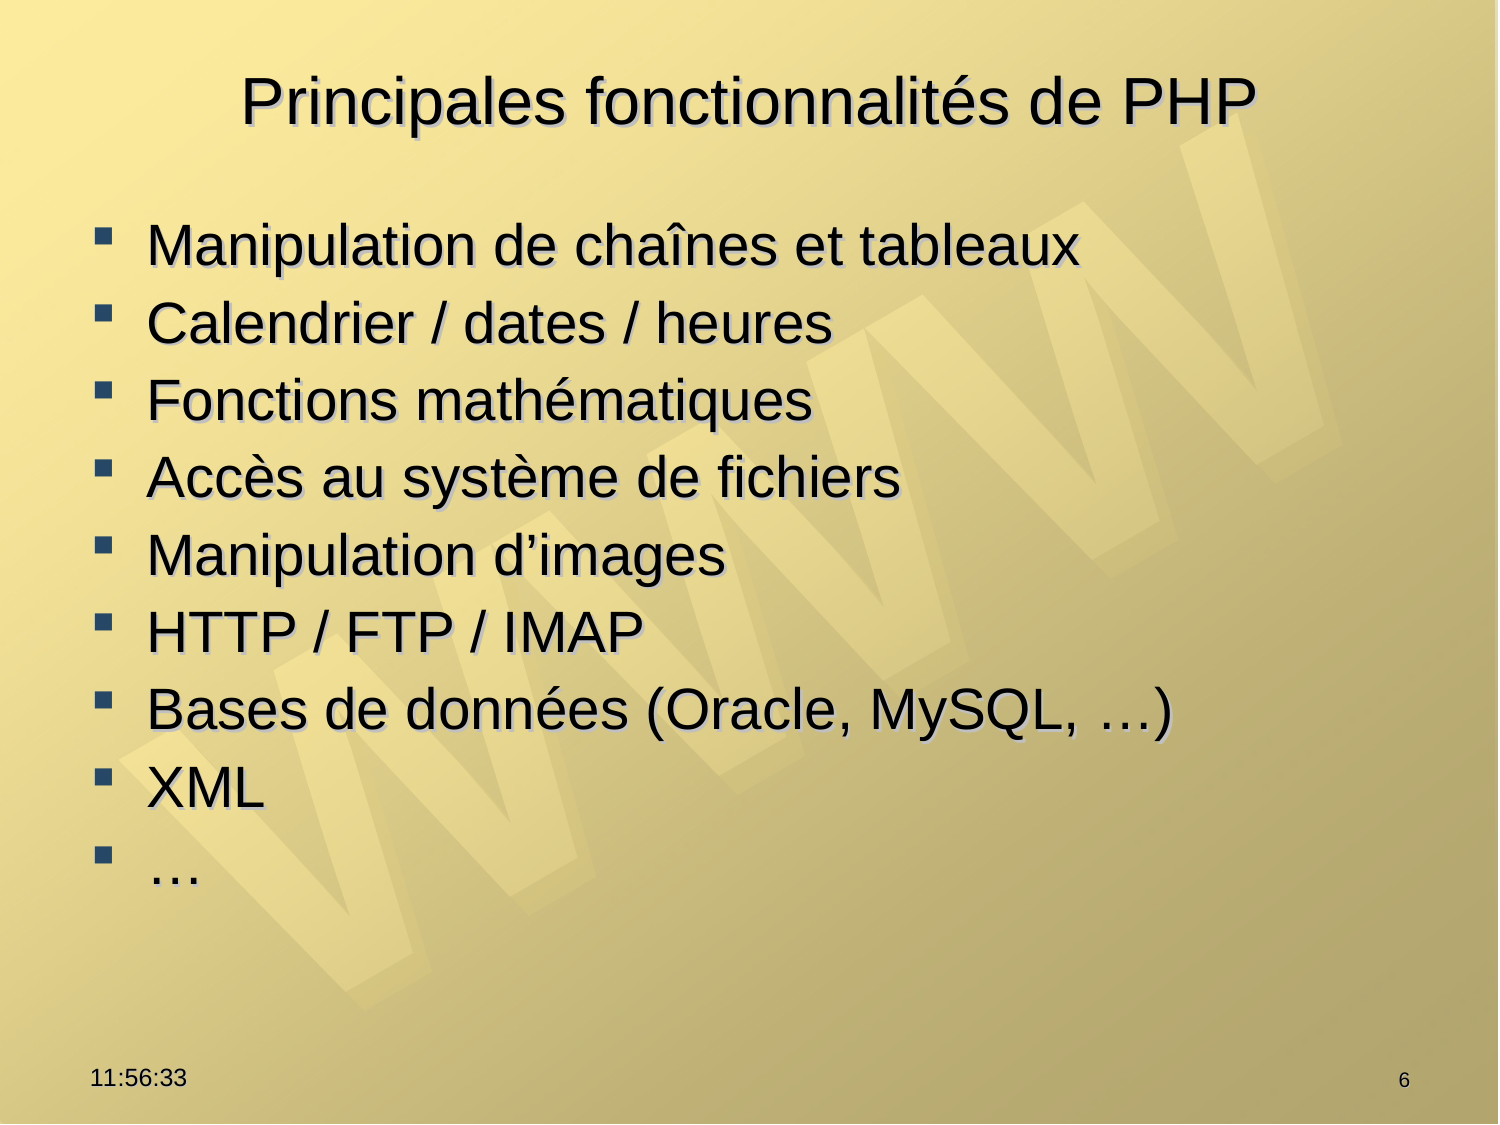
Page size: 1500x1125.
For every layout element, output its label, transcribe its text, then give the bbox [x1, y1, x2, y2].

list Manipulation de chaînes et tableaux Calendrier / dates / heures Fonctions mathématiques Accès au système de fichiers Manipulation d’images HTTP / FTP / IMAP Bases de données (Oracle, MySQL, …) XML … [75, 207, 1426, 1035]
text_box <numéro> [1074, 1058, 1426, 1100]
title Principales fonctionnalités de PHP [75, 45, 1426, 152]
text_box 18:45:29 [74, 1058, 426, 1100]
